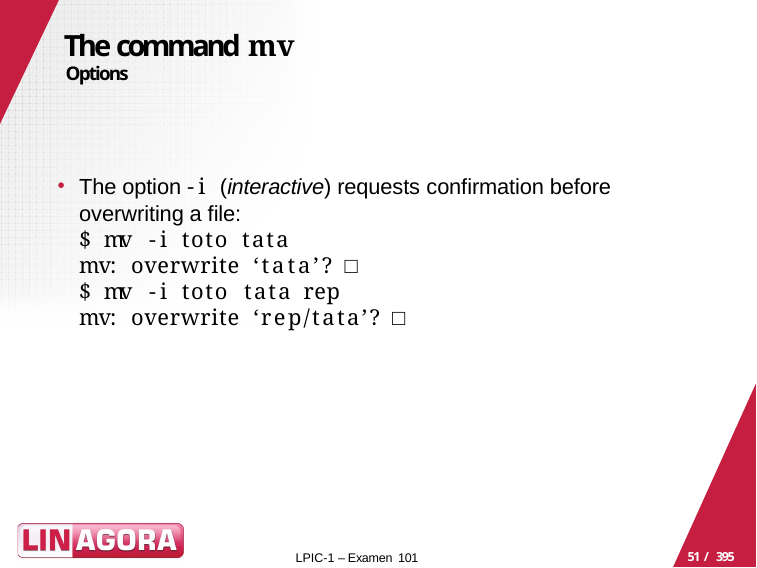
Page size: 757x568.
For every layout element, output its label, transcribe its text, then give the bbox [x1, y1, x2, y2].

text_box <numéro> / 395 [683, 549, 747, 568]
text_box The command mv Options [63, 26, 697, 122]
text_box [17, 520, 184, 562]
text_box The option -i (interactive) requests confirmation before overwriting a file: $ mv -i toto tata mv: overwrite ‘tata’? □ $ mv -i toto tata rep mv: overwrite ‘rep/tata’? □ [55, 172, 717, 354]
text_box LPIC-1 – Examen 101 [293, 549, 420, 568]
picture [0, 0, 352, 352]
